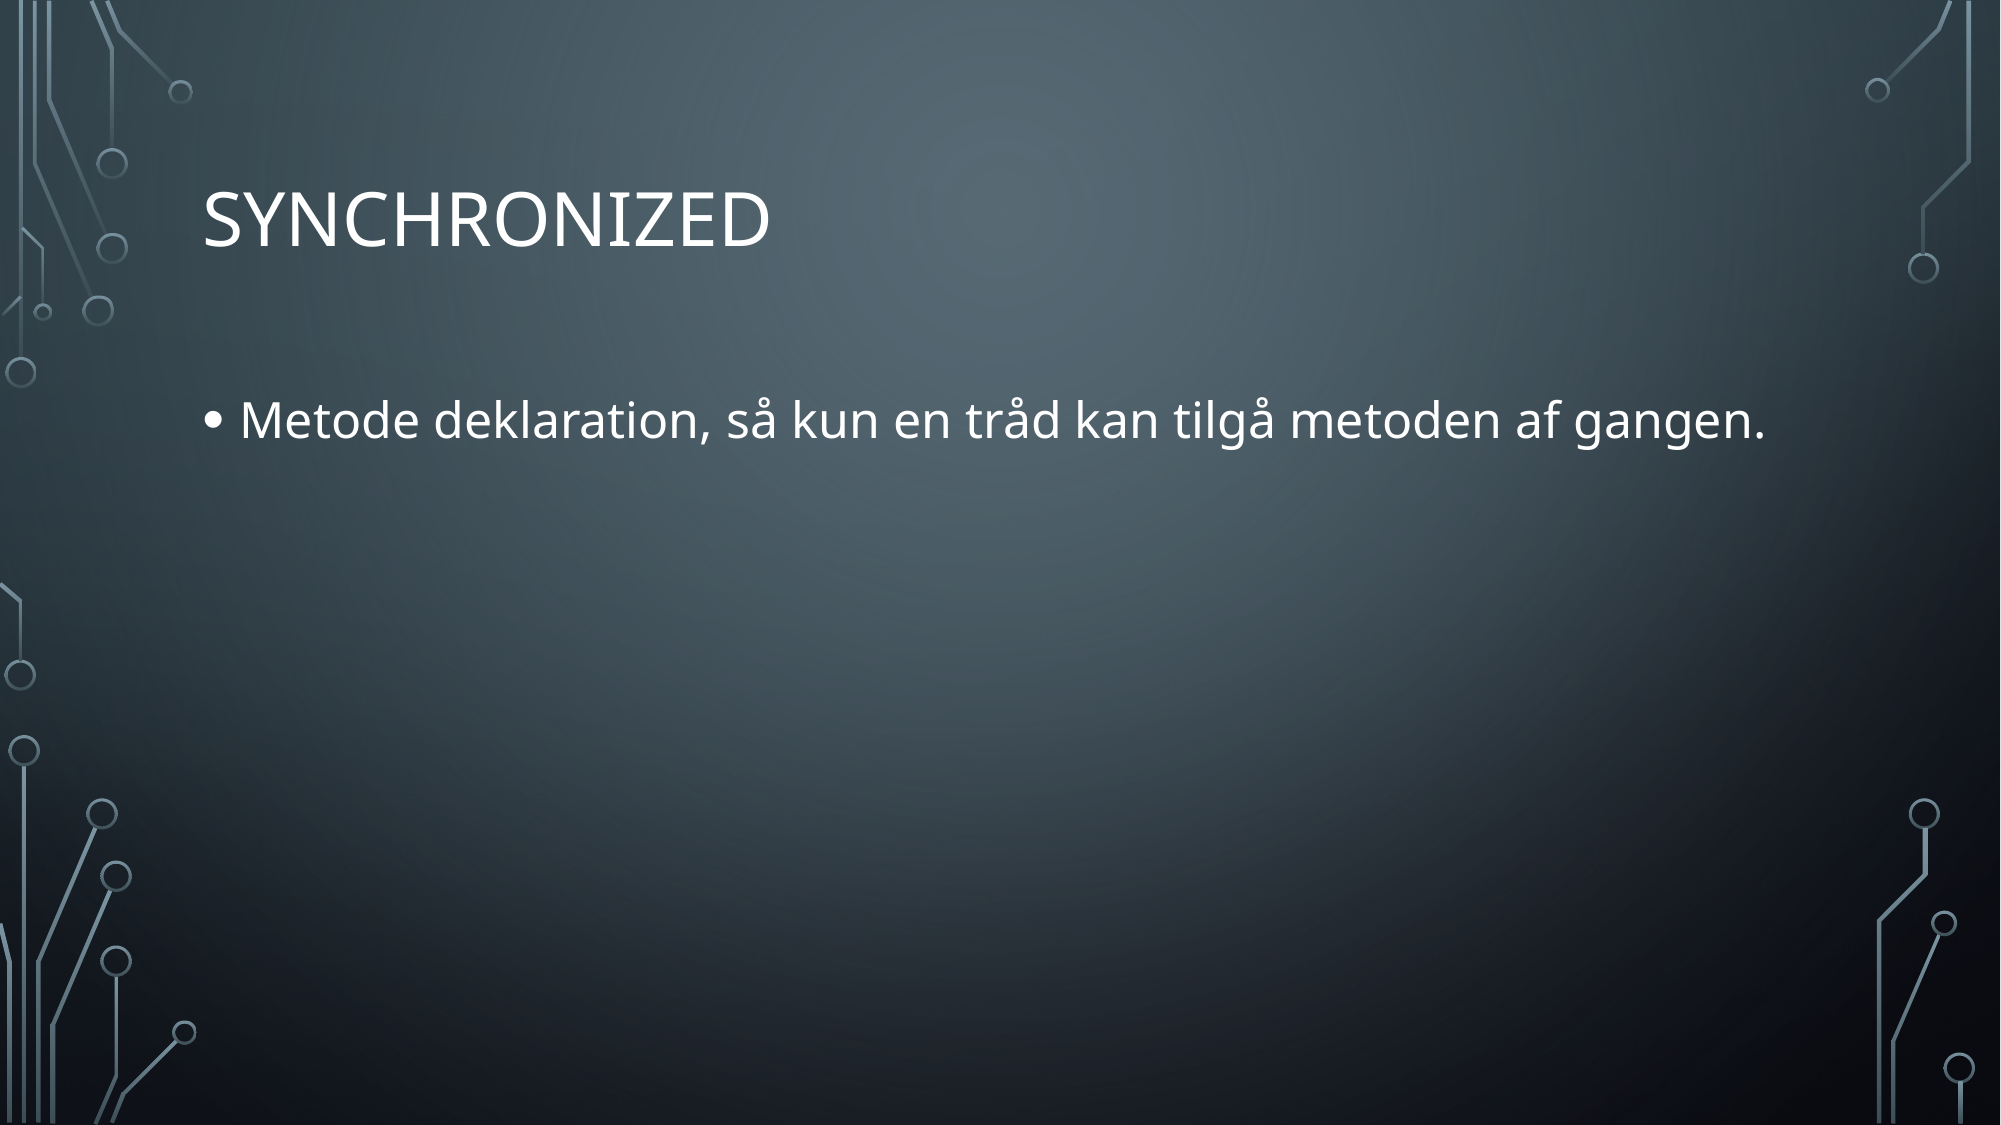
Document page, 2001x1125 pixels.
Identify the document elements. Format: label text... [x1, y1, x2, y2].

list Metode deklaration, så kun en tråd kan tilgå metoden af gangen. [187, 369, 1813, 951]
title synchronized [187, 101, 1813, 344]
